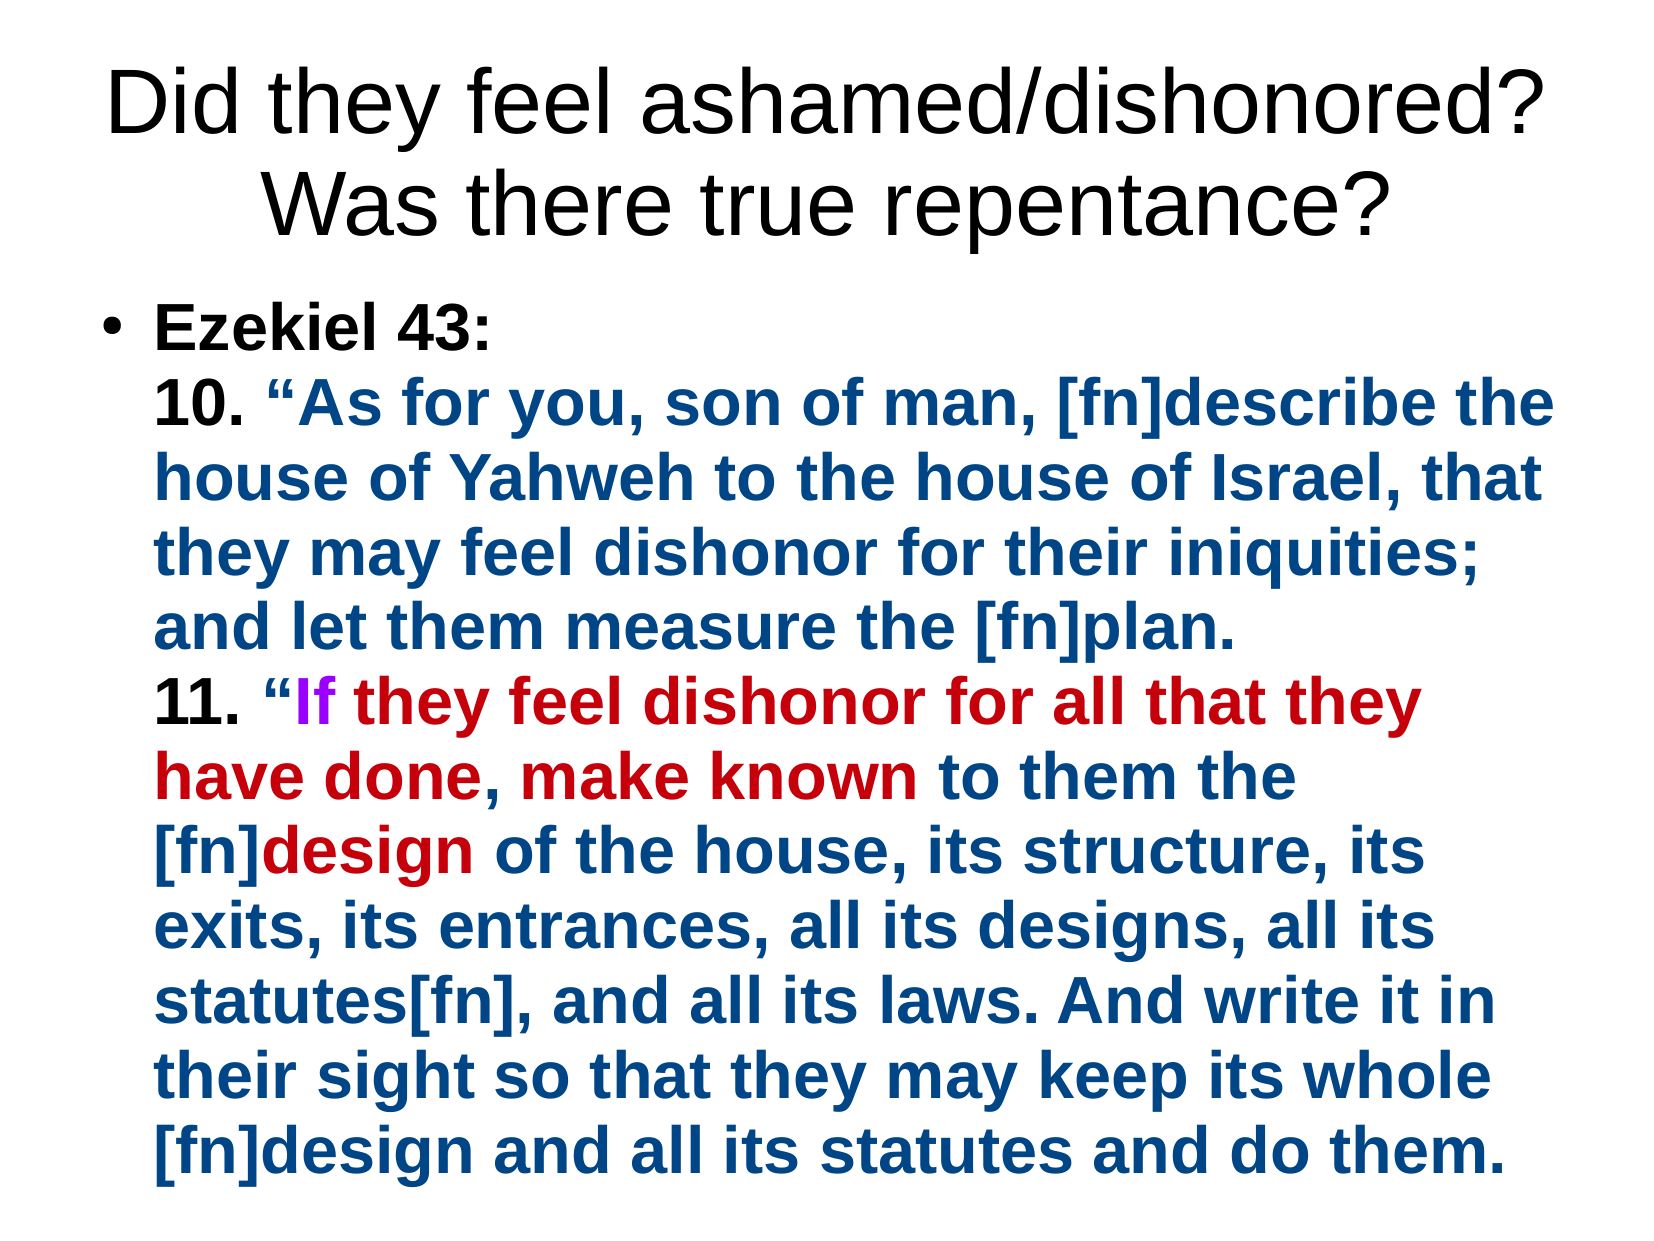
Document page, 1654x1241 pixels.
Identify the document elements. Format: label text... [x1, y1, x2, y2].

list Ezekiel 43: 10. “As for you, son of man, [fn]describe the house of Yahweh to the house of Israel, that they may feel dishonor for their iniquities; and let them measure the [fn]plan. 11. “If they feel dishonor for all that they have done, make known to them the [fn]design of the house, its structure, its exits, its entrances, all its designs, all its statutes[fn], and all its laws. And write it in their sight so that they may keep its whole [fn]design and all its statutes and do them. [82, 290, 1571, 1188]
title Did they feel ashamed/dishonored? Was there true repentance? [82, 49, 1571, 257]
